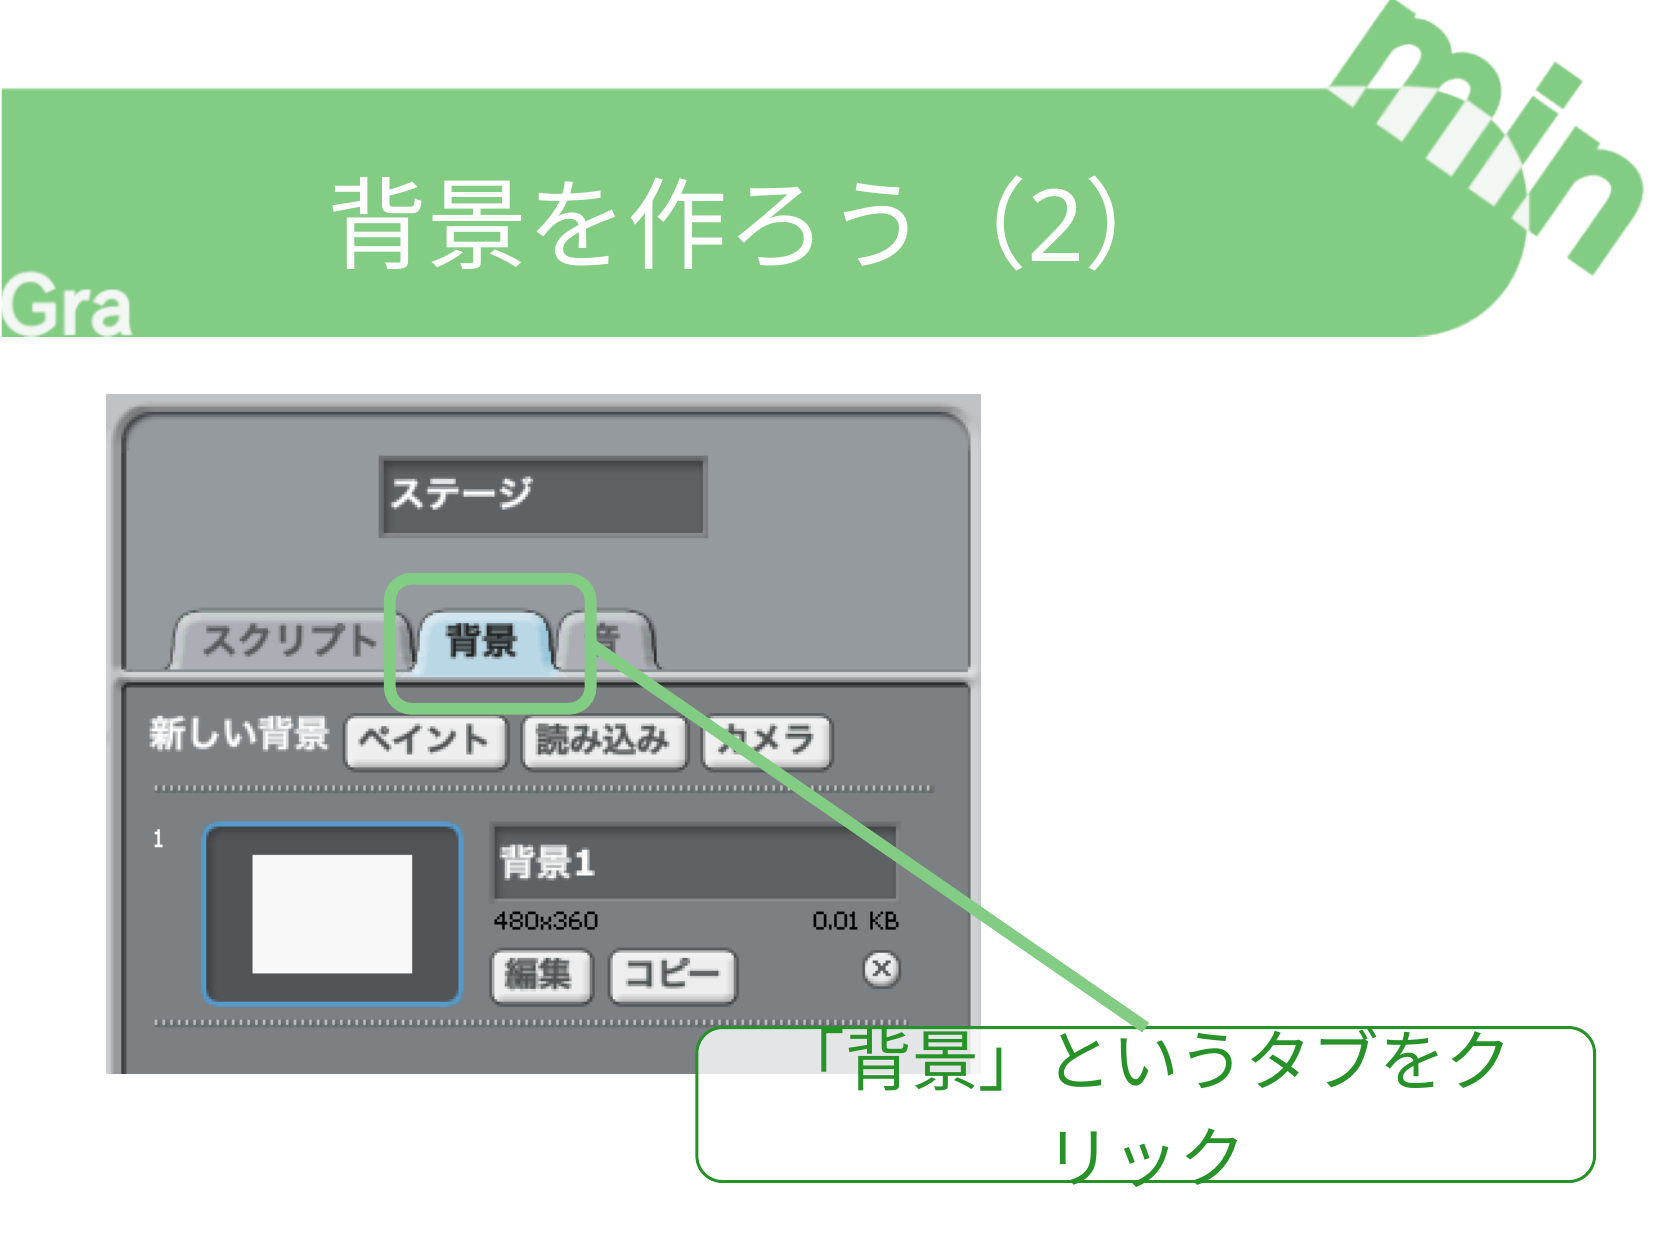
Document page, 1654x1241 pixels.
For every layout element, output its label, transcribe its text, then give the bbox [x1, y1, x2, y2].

picture [1, 0, 1654, 337]
title 背景を作ろう（2） [11, 134, 1501, 303]
picture [106, 394, 981, 1074]
picture [396, 585, 584, 702]
text_box 「背景」というタブをクリック [696, 1027, 1595, 1182]
